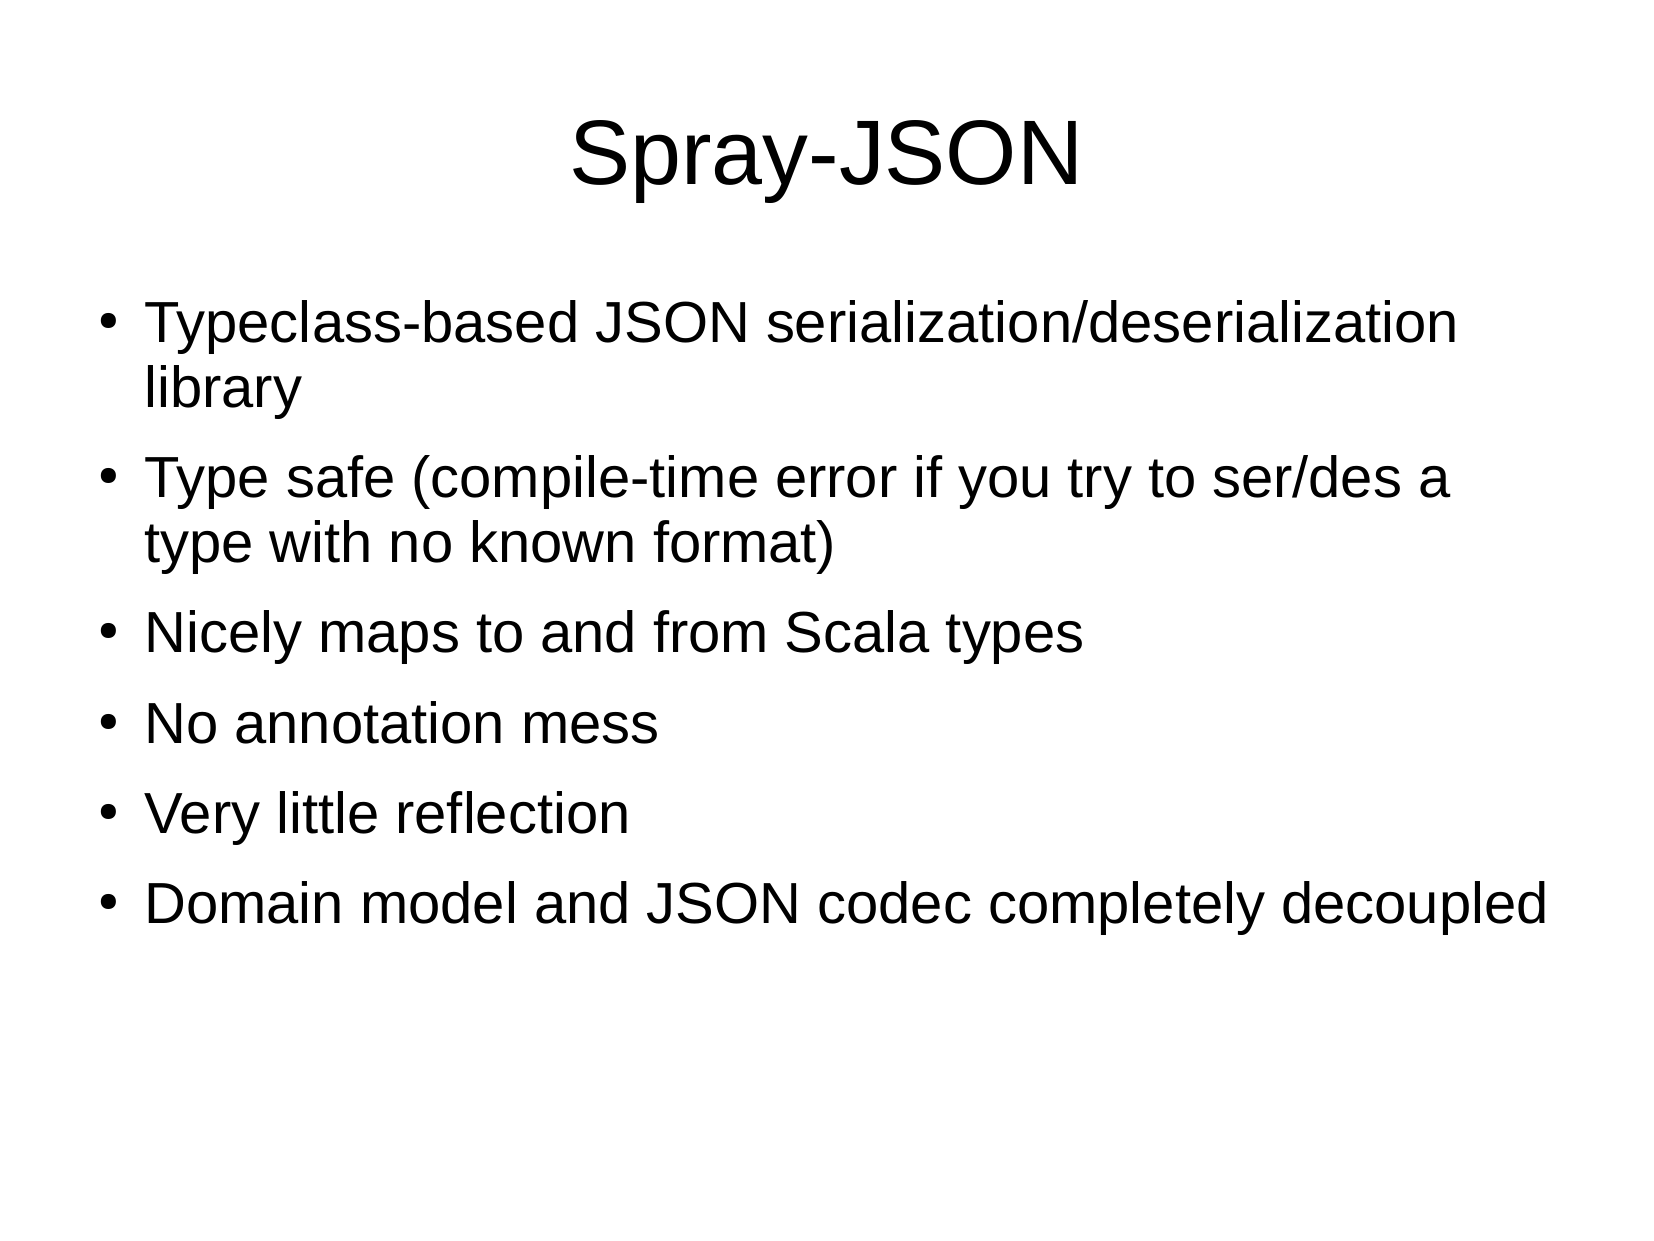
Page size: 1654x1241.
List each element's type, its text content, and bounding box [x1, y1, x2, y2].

list Typeclass-based JSON serialization/deserialization library Type safe (compile-time error if you try to ser/des a type with no known format) Nicely maps to and from Scala types No annotation mess Very little reflection Domain model and JSON codec completely decoupled [82, 290, 1571, 1010]
title Spray-JSON [82, 49, 1571, 257]
